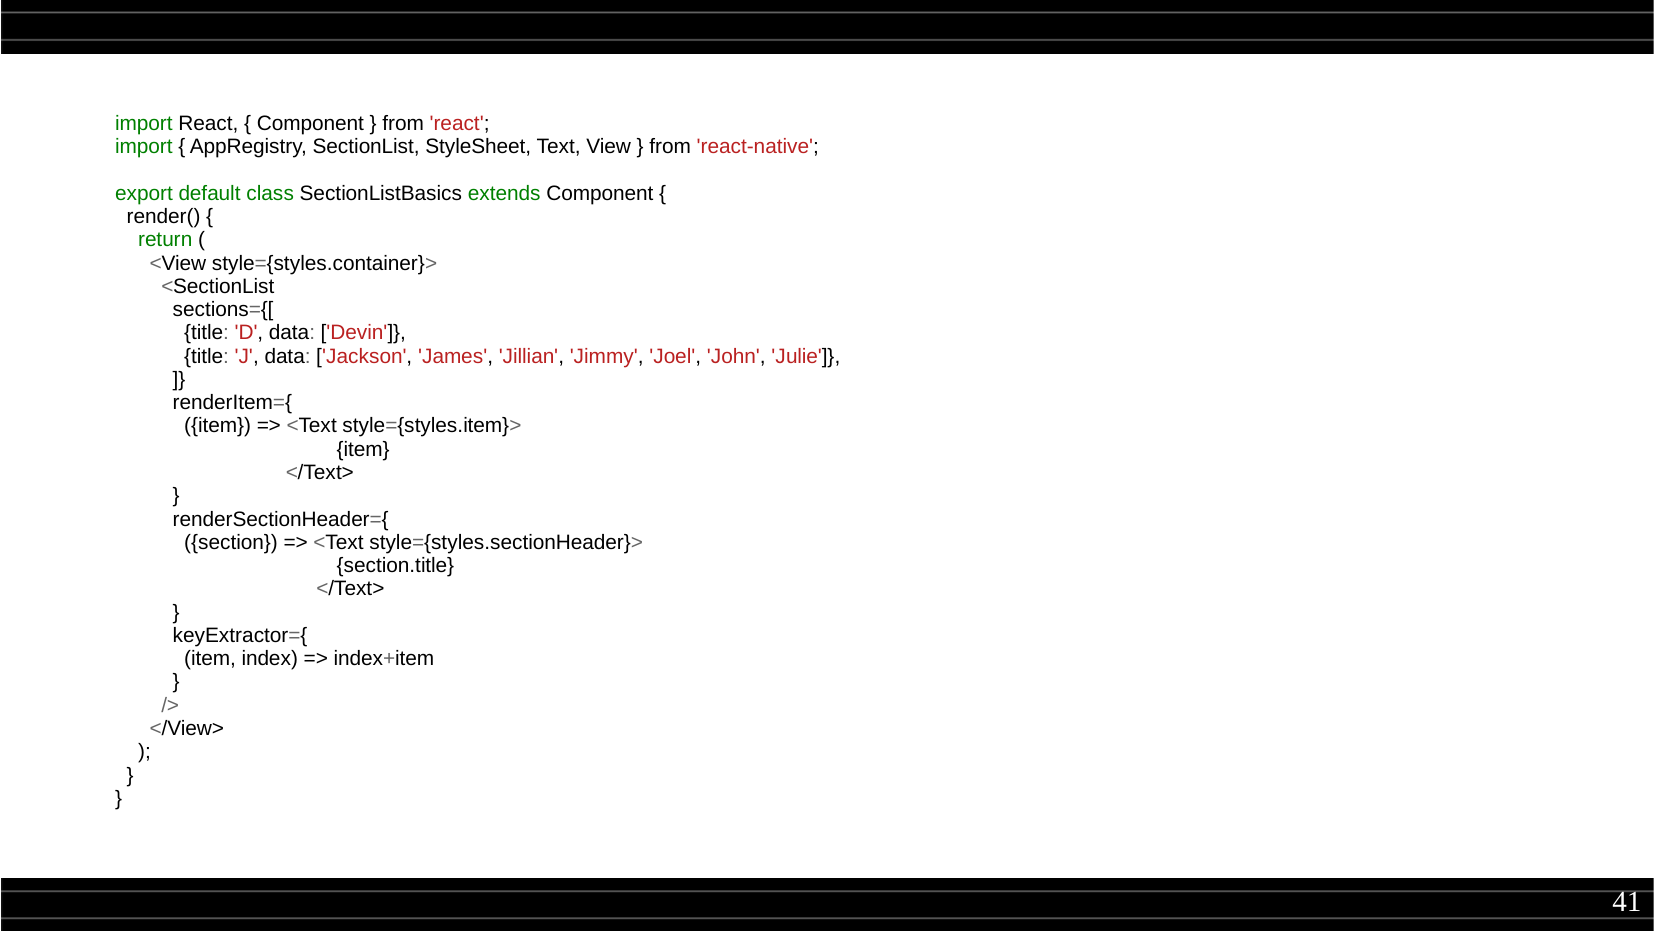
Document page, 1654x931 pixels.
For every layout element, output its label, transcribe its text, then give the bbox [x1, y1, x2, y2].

picture [1, 0, 1654, 54]
text_box import React, { Component } from 'react'; import { AppRegistry, SectionList, StyleSheet, Text, View } from 'react-native'; export default class SectionListBasics extends Component { render() { return ( <View style={styles.container}> <SectionList sections={[ {title: 'D', data: ['Devin']}, {title: 'J', data: ['Jackson', 'James', 'Jillian', 'Jimmy', 'Joel', 'John', 'Julie']}, ]} renderItem={ ({item}) => <Text style={styles.item}> {item} </Text> } renderSectionHeader={ ({section}) => <Text style={styles.sectionHeader}> {section.title} </Text> } keyExtractor={ (item, index) => index+item } /> </View> ); } } [100, 94, 1565, 827]
picture [1, 878, 1654, 931]
